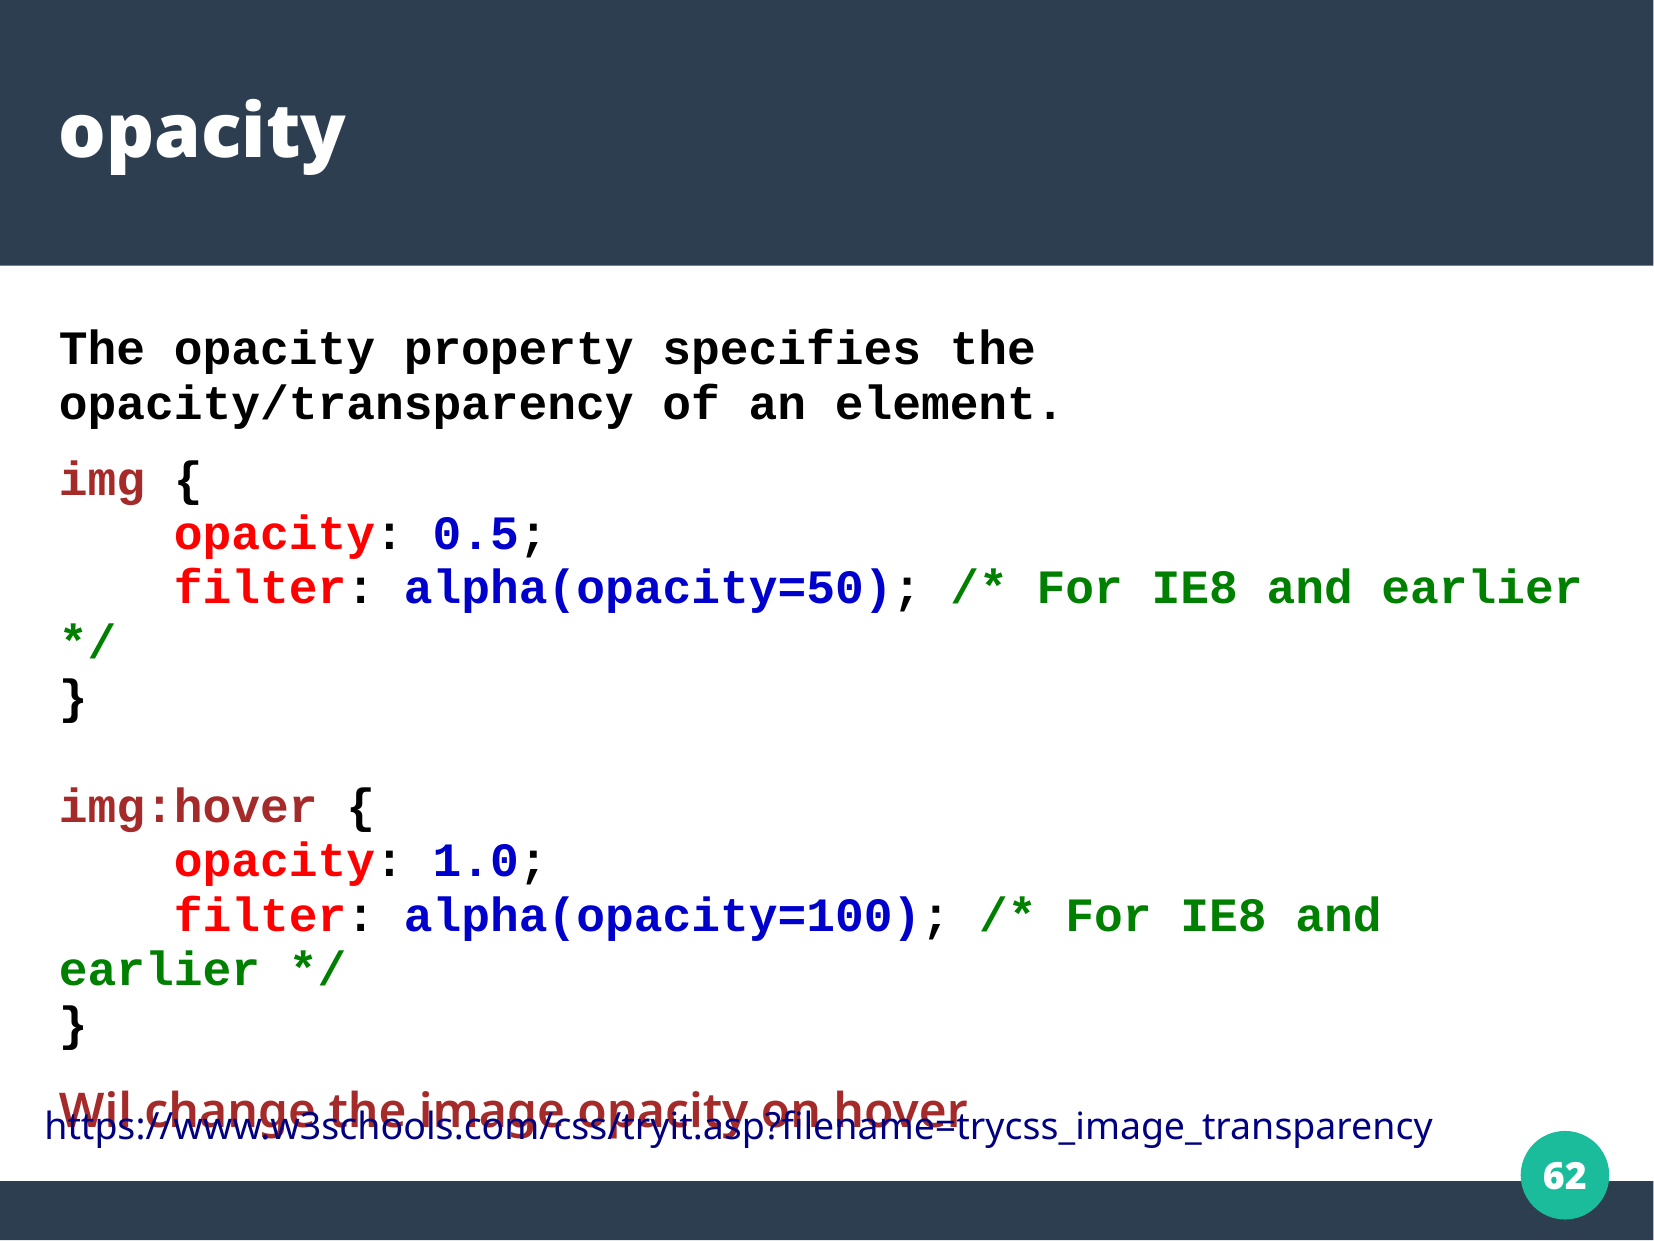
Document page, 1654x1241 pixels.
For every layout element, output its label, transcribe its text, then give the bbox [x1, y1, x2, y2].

list The opacity property specifies the opacity/transparency of an element. img { opacity: 0.5; filter: alpha(opacity=50); /* For IE8 and earlier */ } img:hover { opacity: 1.0; filter: alpha(opacity=100); /* For IE8 and earlier */ } Wil change the image opacity on hover [59, 324, 1595, 1152]
text_box https://www.w3schools.com/css/tryit.asp?filename=trycss_image_transparency [29, 1092, 1551, 1151]
title opacity [59, 49, 1595, 207]
